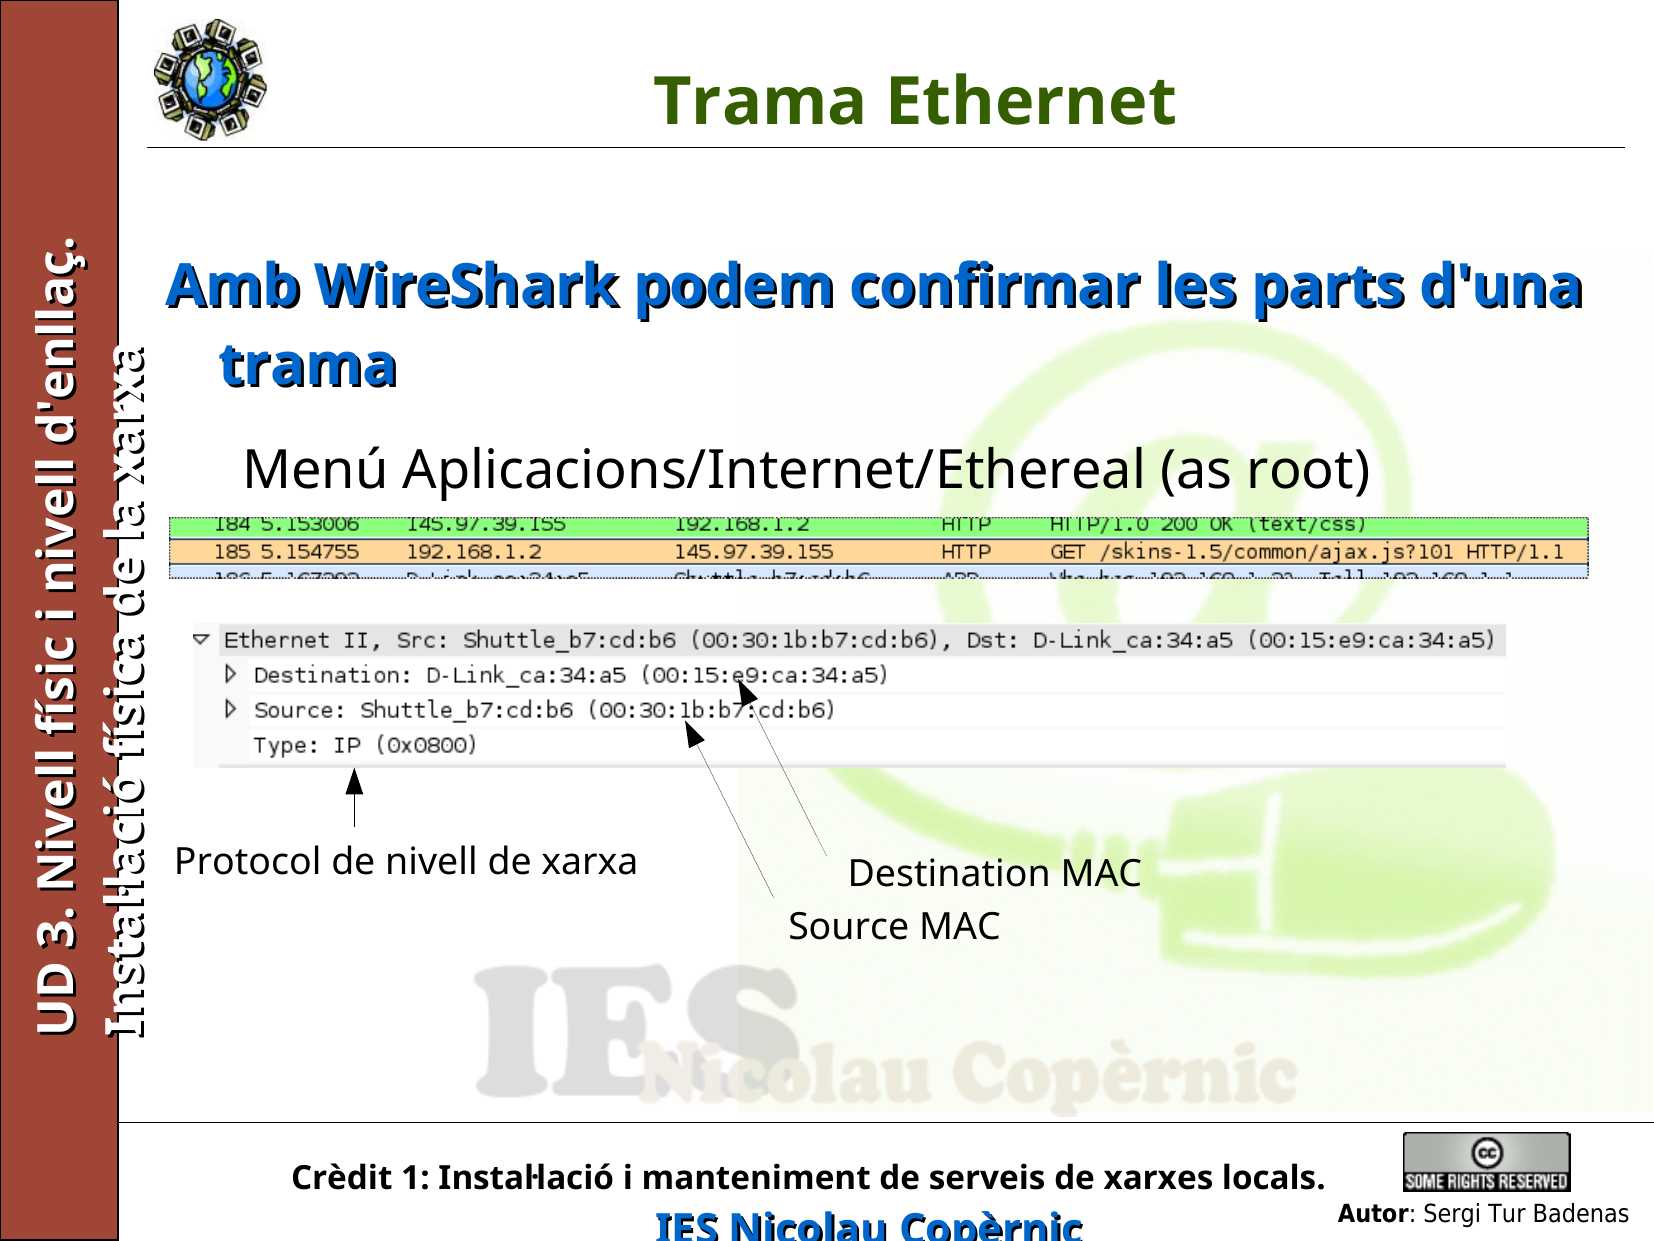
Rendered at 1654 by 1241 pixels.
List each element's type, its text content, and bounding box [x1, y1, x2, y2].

picture [466, 252, 1654, 1117]
picture [193, 623, 1506, 768]
list Amb WireShark podem confirmar les parts d'una trama Menú Aplicacions/Internet/Ethereal (as root) [147, 242, 1636, 1078]
picture [154, 19, 268, 142]
text_box Source MAC [773, 891, 1016, 945]
text_box Destination MAC [832, 838, 1144, 891]
picture [169, 517, 1589, 579]
text_box Protocol de nivell de xarxa [159, 826, 628, 880]
picture [1403, 1132, 1571, 1192]
title Trama Ethernet [171, 56, 1654, 141]
